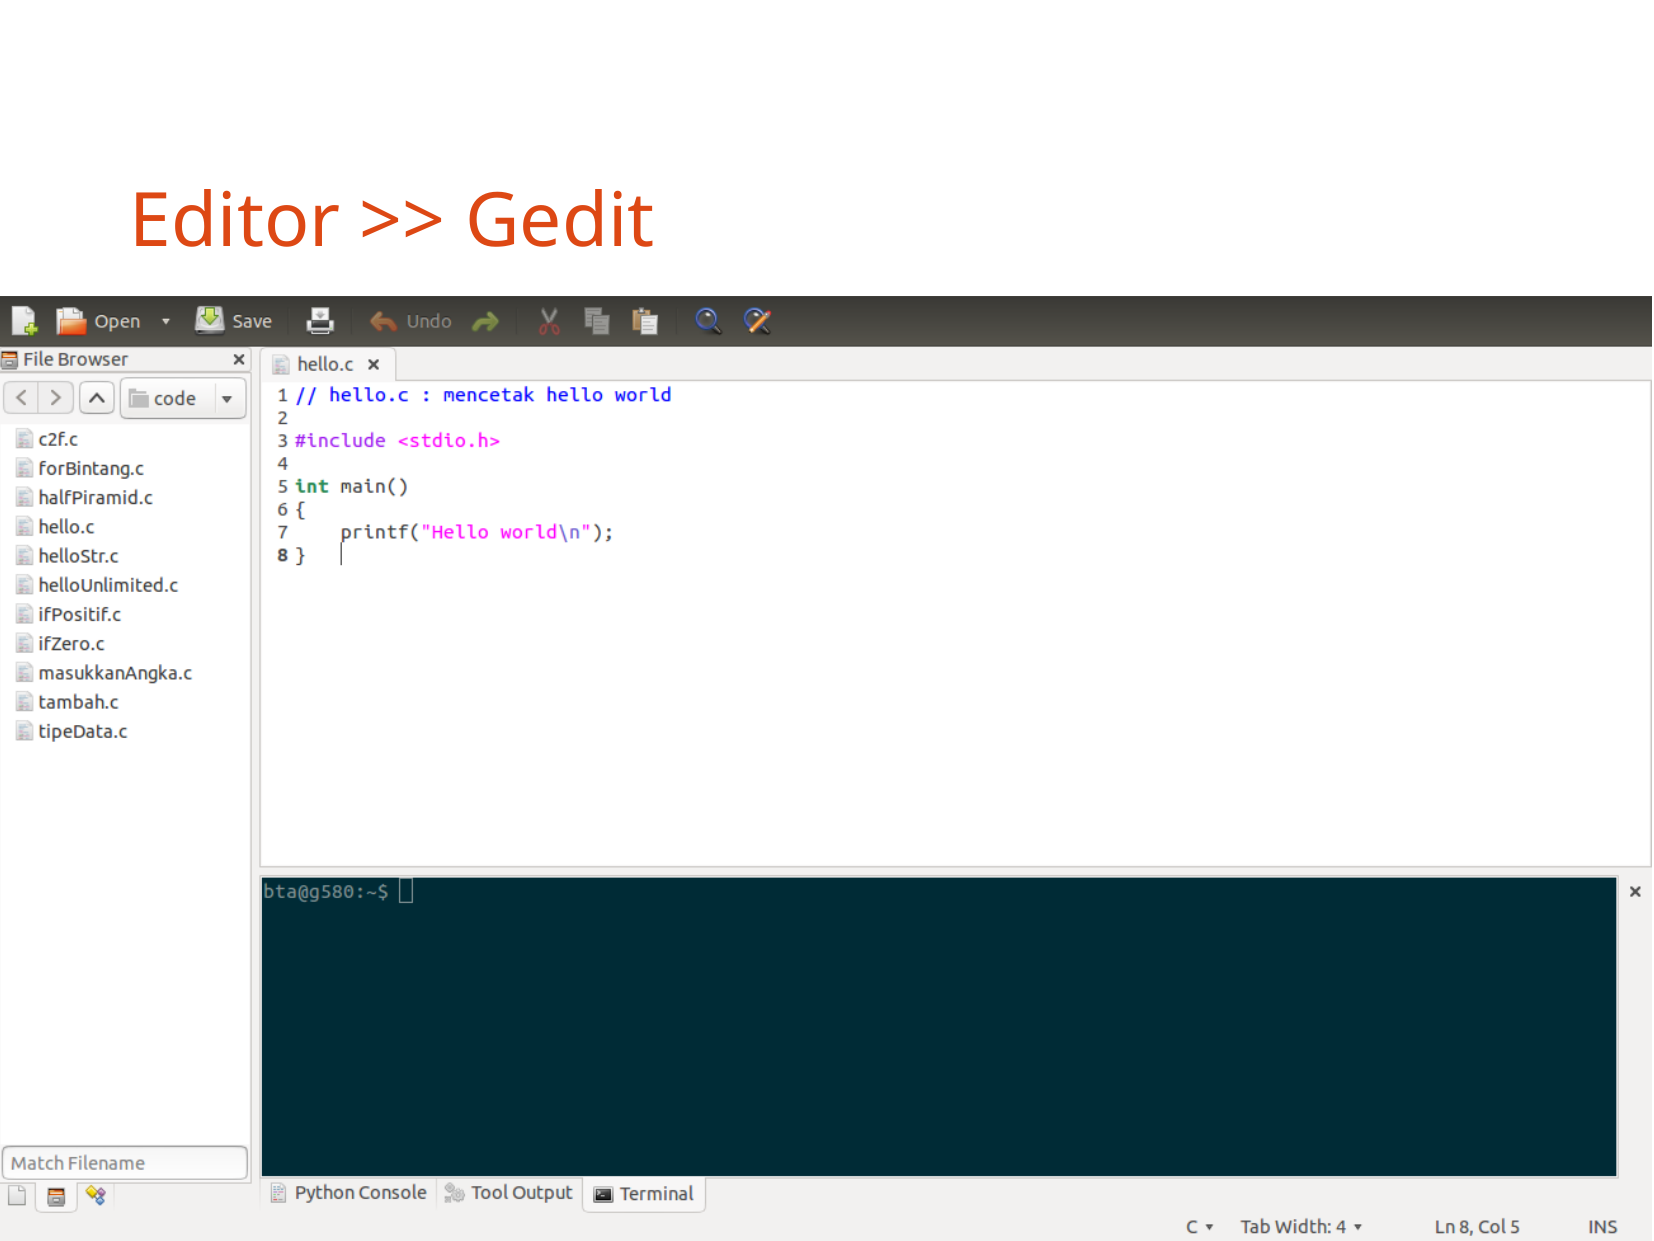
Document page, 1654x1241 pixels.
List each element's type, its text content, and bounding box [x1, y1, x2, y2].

title Editor >> Gedit [129, 153, 1518, 281]
picture [0, 296, 1652, 1241]
